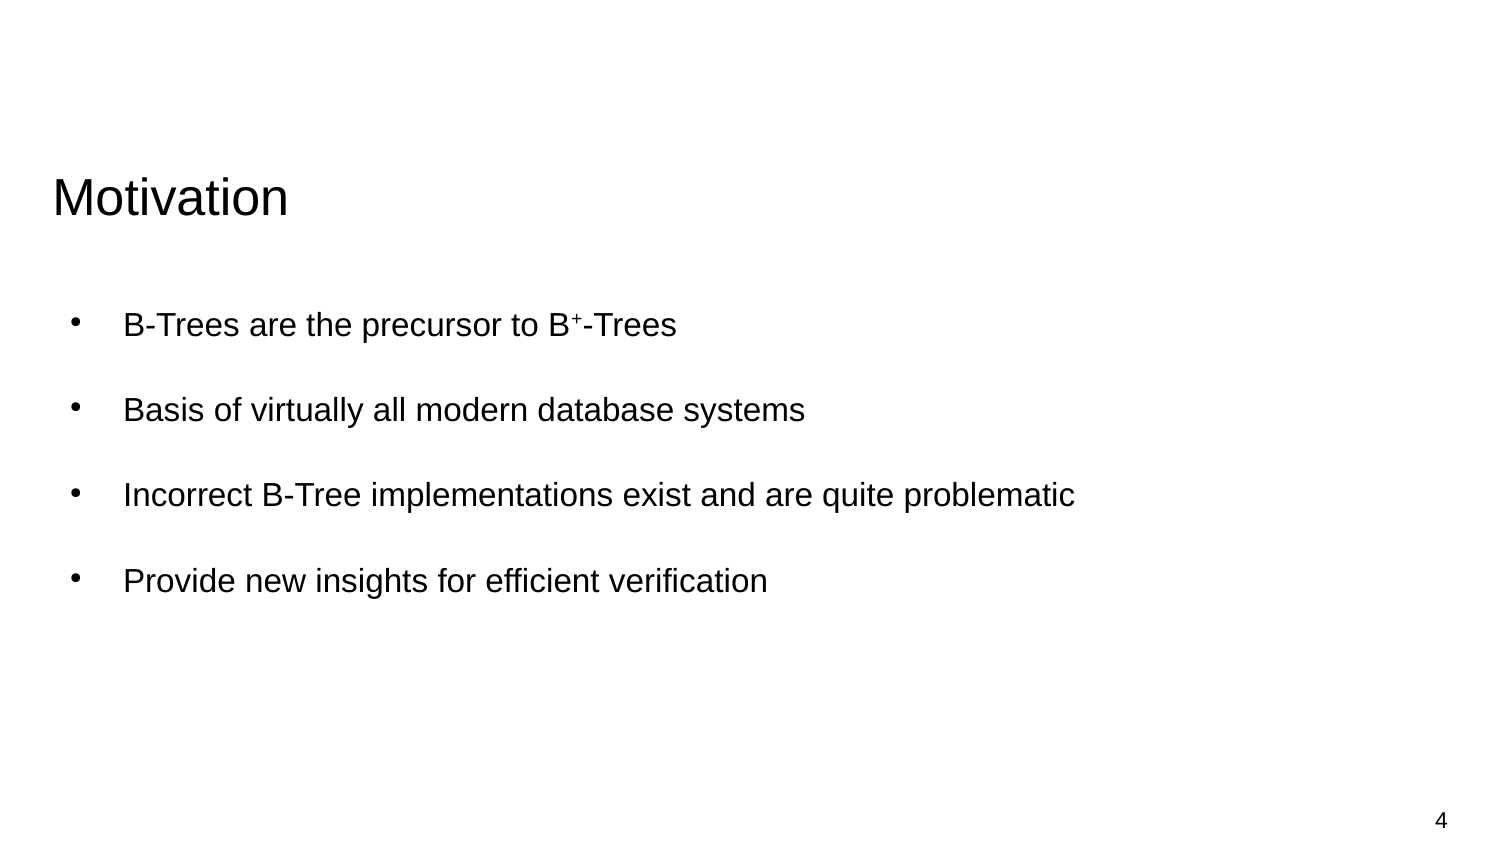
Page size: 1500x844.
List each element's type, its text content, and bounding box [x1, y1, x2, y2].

title Motivation [52, 159, 1449, 227]
list B-Trees are the precursor to B+-Trees Basis of virtually all modern database systems Incorrect B-Tree implementations exist and are quite problematic Provide new insights for efficient verification [52, 262, 1449, 771]
